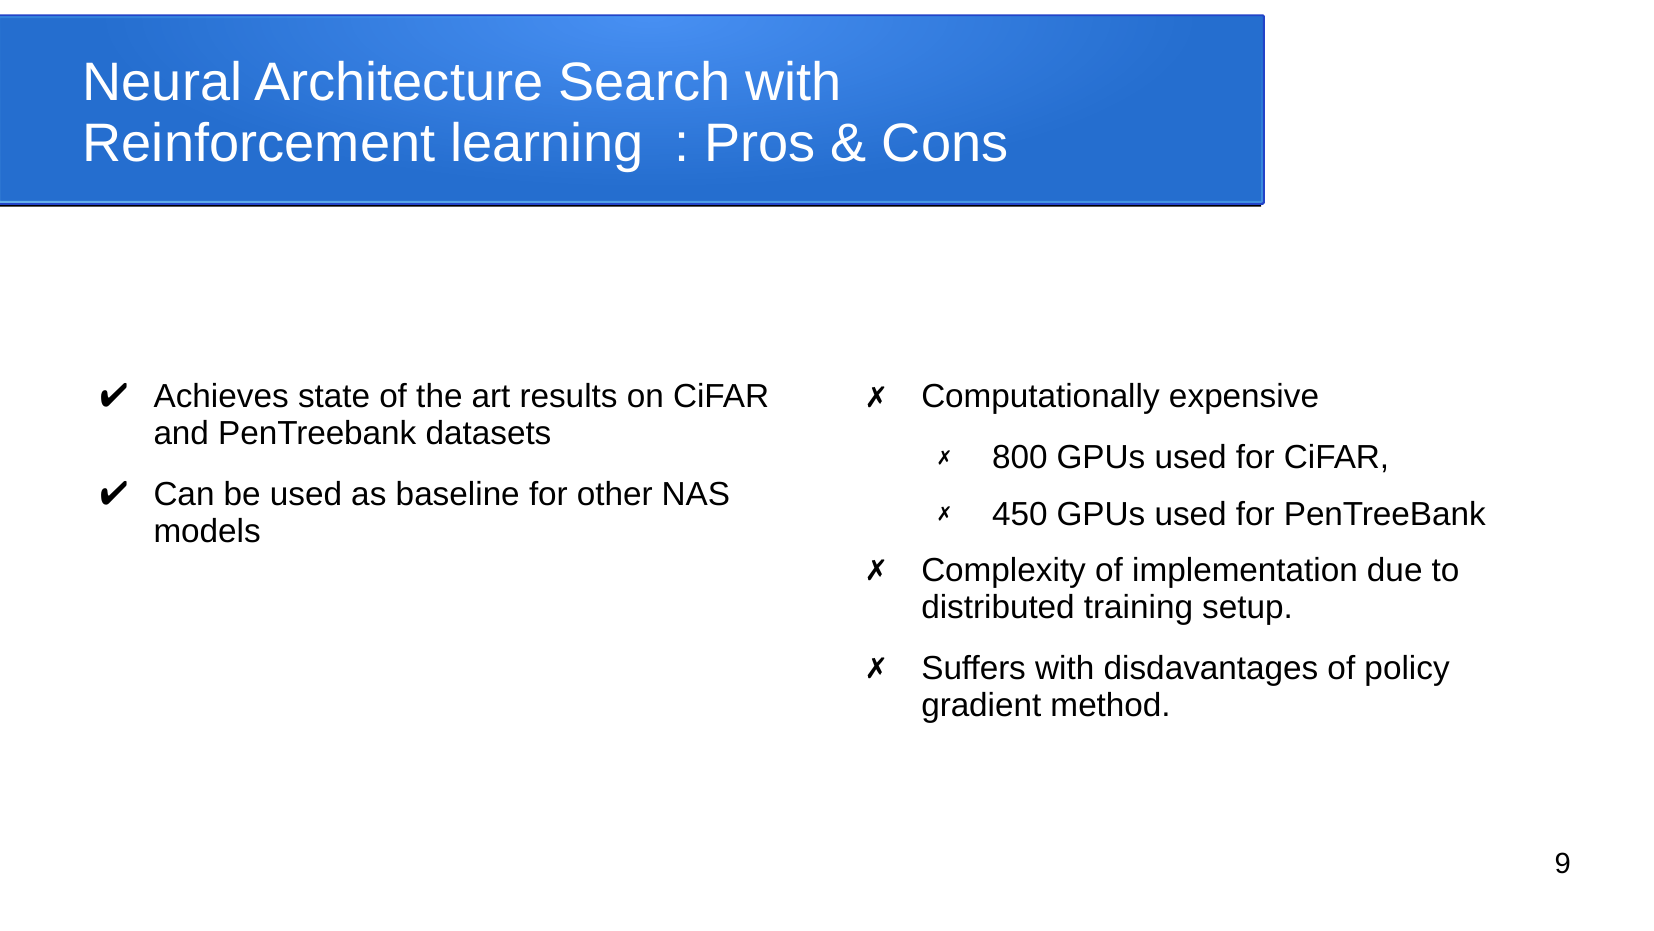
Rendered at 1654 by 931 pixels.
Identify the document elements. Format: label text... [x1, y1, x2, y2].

title Neural Architecture Search with Reinforcement learning : Pros & Cons [82, 35, 1235, 189]
list Achieves state of the art results on CiFAR and PenTreebank datasets Can be used as baseline for other NAS models [82, 377, 809, 918]
list Computationally expensive 800 GPUs used for CiFAR, 450 GPUs used for PenTreeBank Complexity of implementation due to distributed training setup. Suffers with disdavantages of policy gradient method. [850, 377, 1577, 918]
